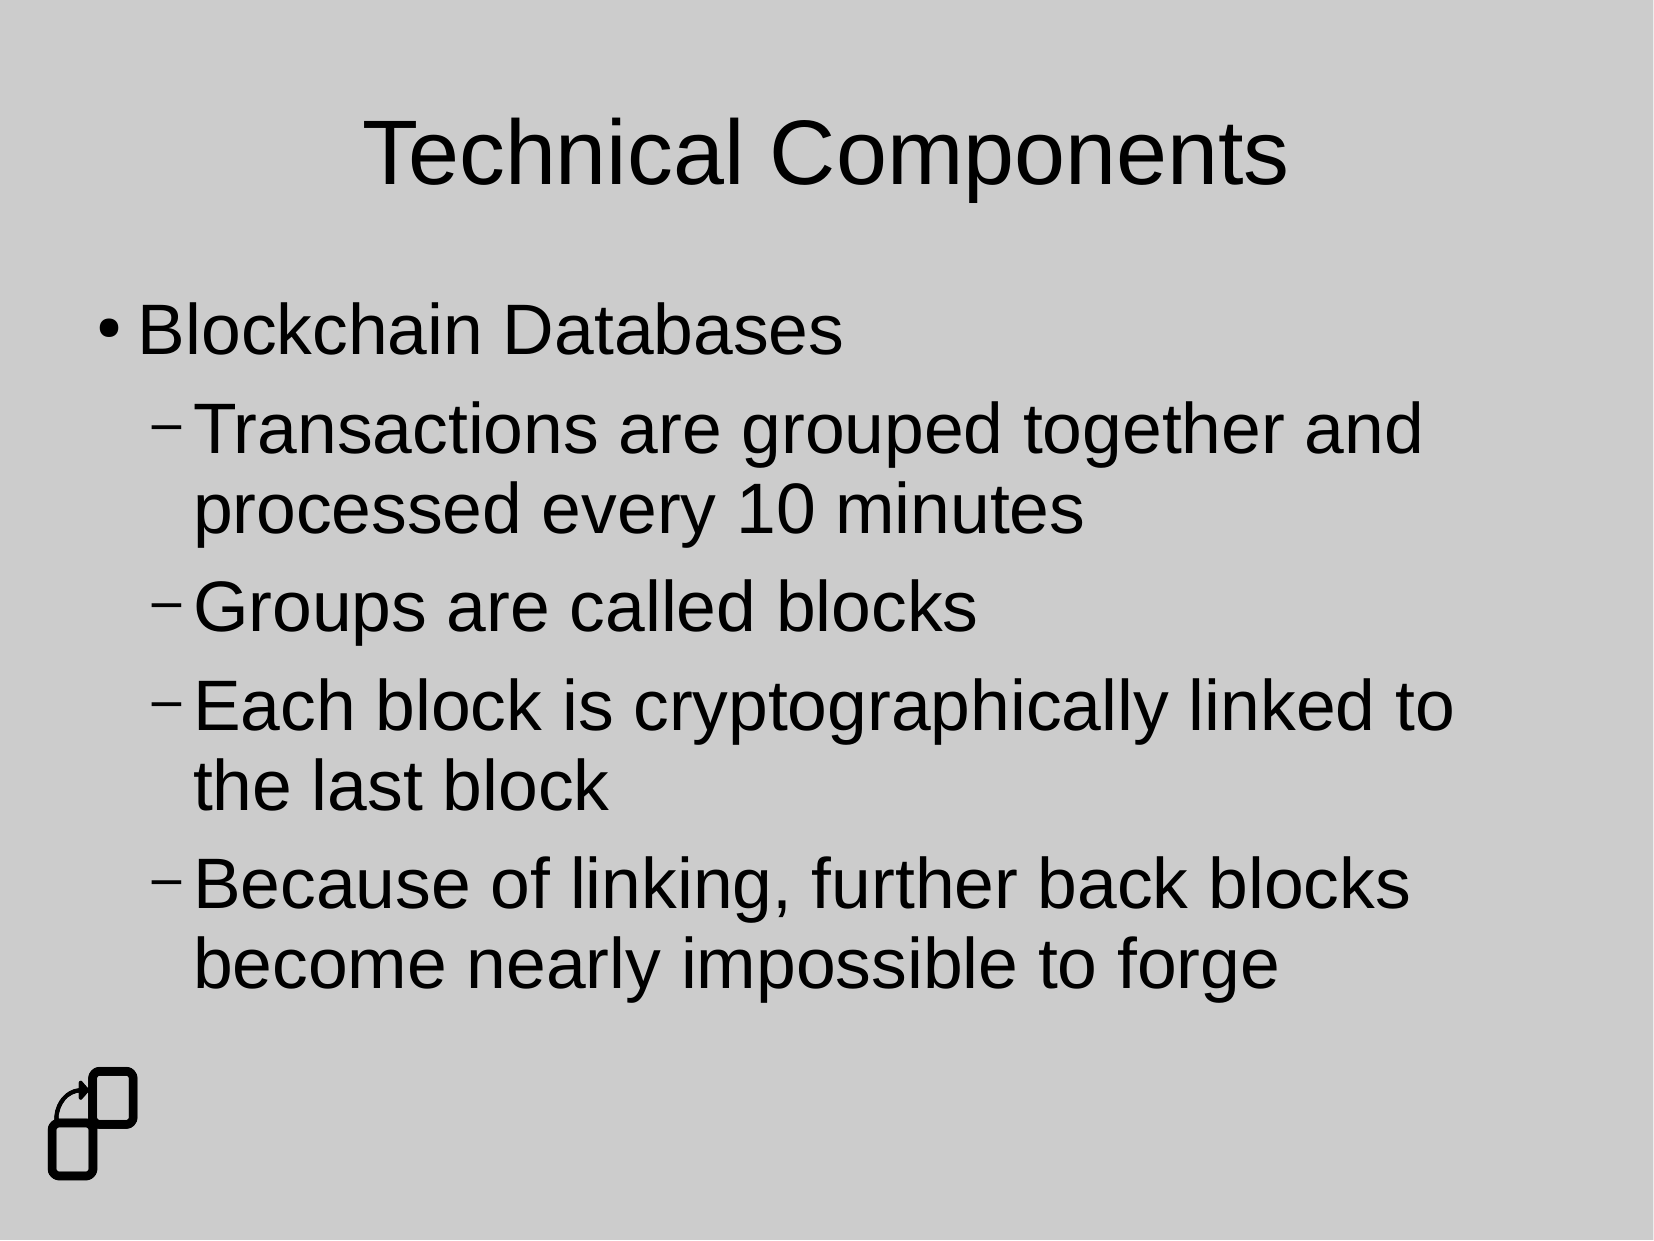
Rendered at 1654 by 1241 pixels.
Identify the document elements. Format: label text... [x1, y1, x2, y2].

title Technical Components [82, 49, 1571, 257]
list Blockchain Databases Transactions are grouped together and processed every 10 minutes Groups are called blocks Each block is cryptographically linked to the last block Because of linking, further back blocks become nearly impossible to forge [82, 290, 1571, 1010]
picture [30, 1062, 153, 1186]
